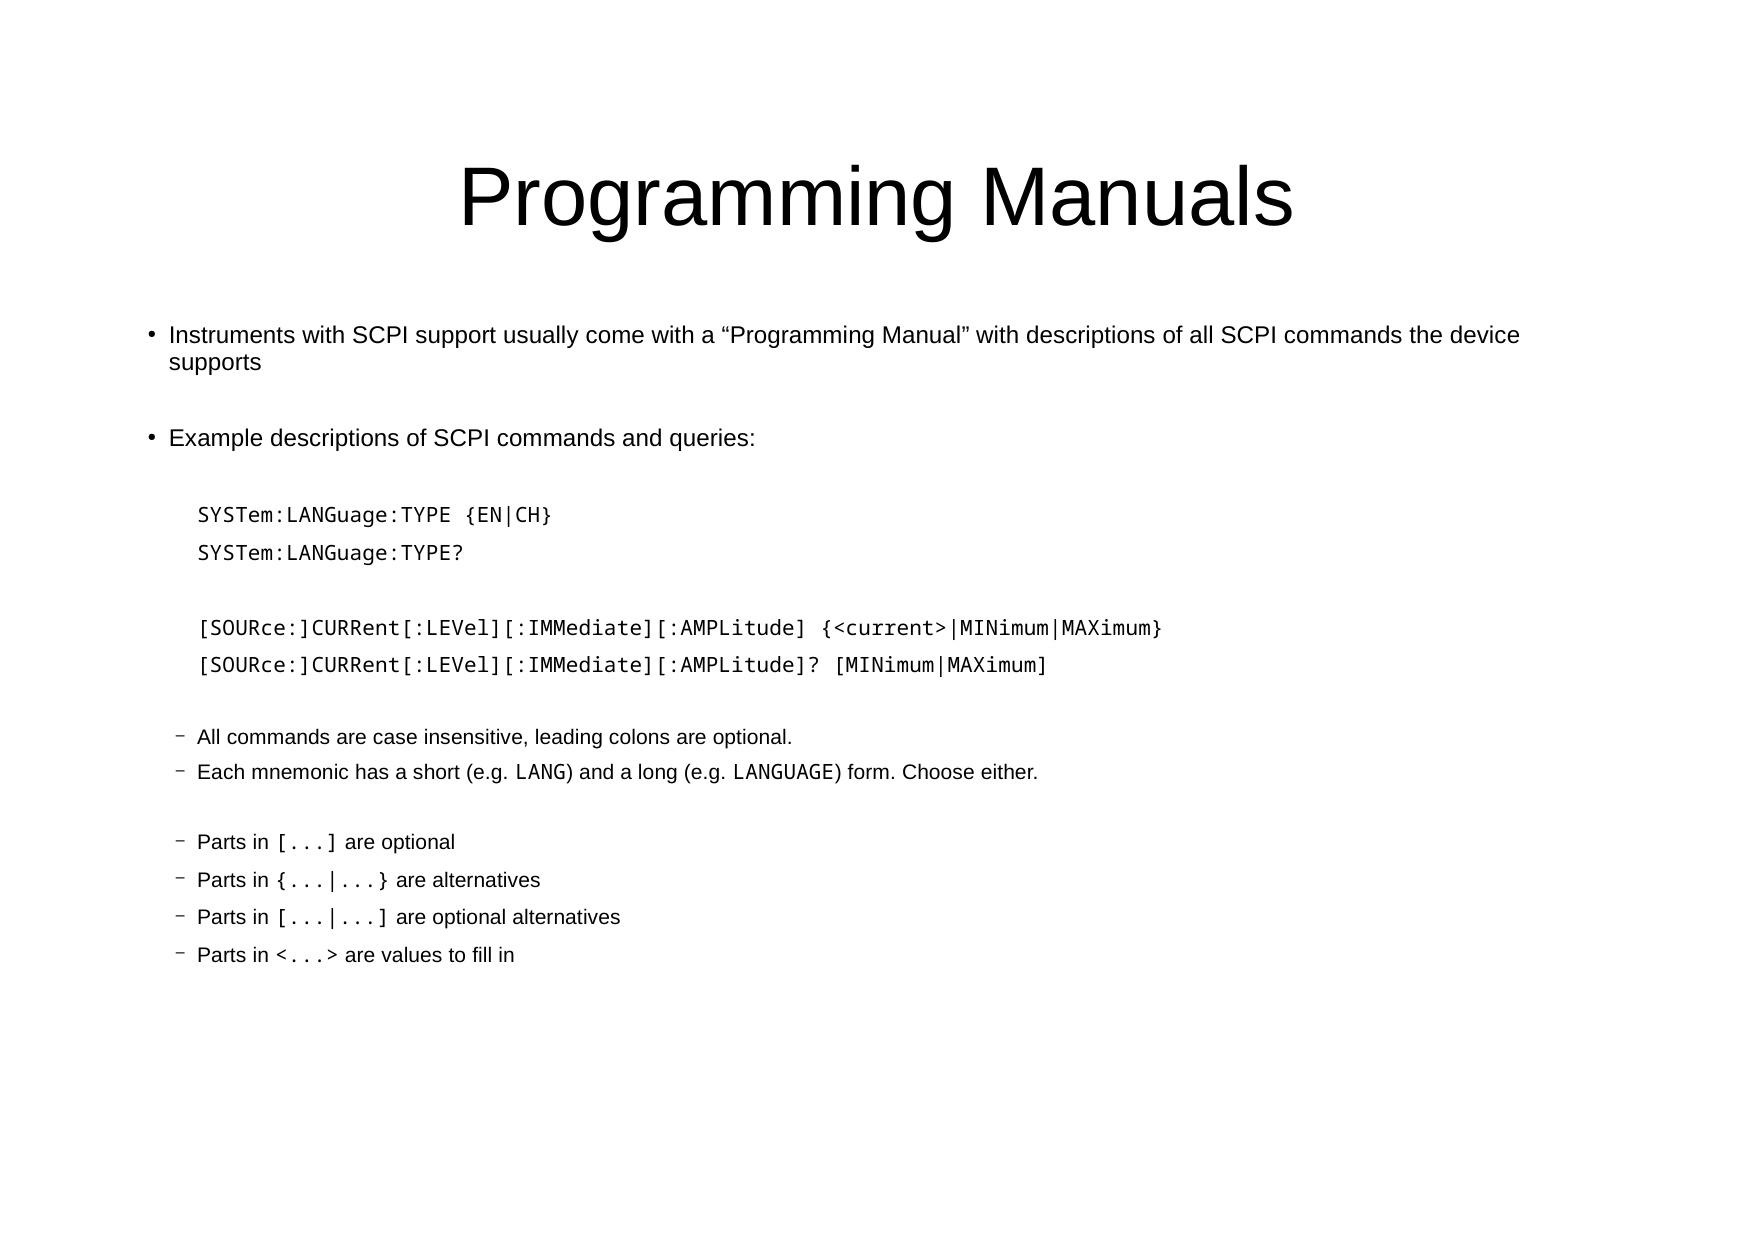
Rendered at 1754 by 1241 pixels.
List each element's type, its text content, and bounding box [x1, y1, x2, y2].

title Programming Manuals [140, 103, 1614, 291]
list Instruments with SCPI support usually come with a “Programming Manual” with descriptions of all SCPI commands the device supports Example descriptions of SCPI commands and queries: SYSTem:LANGuage:TYPE {EN|CH} SYSTem:LANGuage:TYPE? [SOURce:]CURRent[:LEVel][:IMMediate][:AMPLitude] {<current>|MINimum|MAXimum} [SOURce:]CURRent[:LEVel][:IMMediate][:AMPLitude]? [MINimum|MAXimum] All commands are case insensitive, leading colons are optional. Each mnemonic has a short (e.g. LANG) and a long (e.g. LANGUAGE) form. Choose either. Parts in [...] are optional Parts in {...|...} are alternatives Parts in [...|...] are optional alternatives Parts in <...> are values to fill in [140, 321, 1581, 973]
